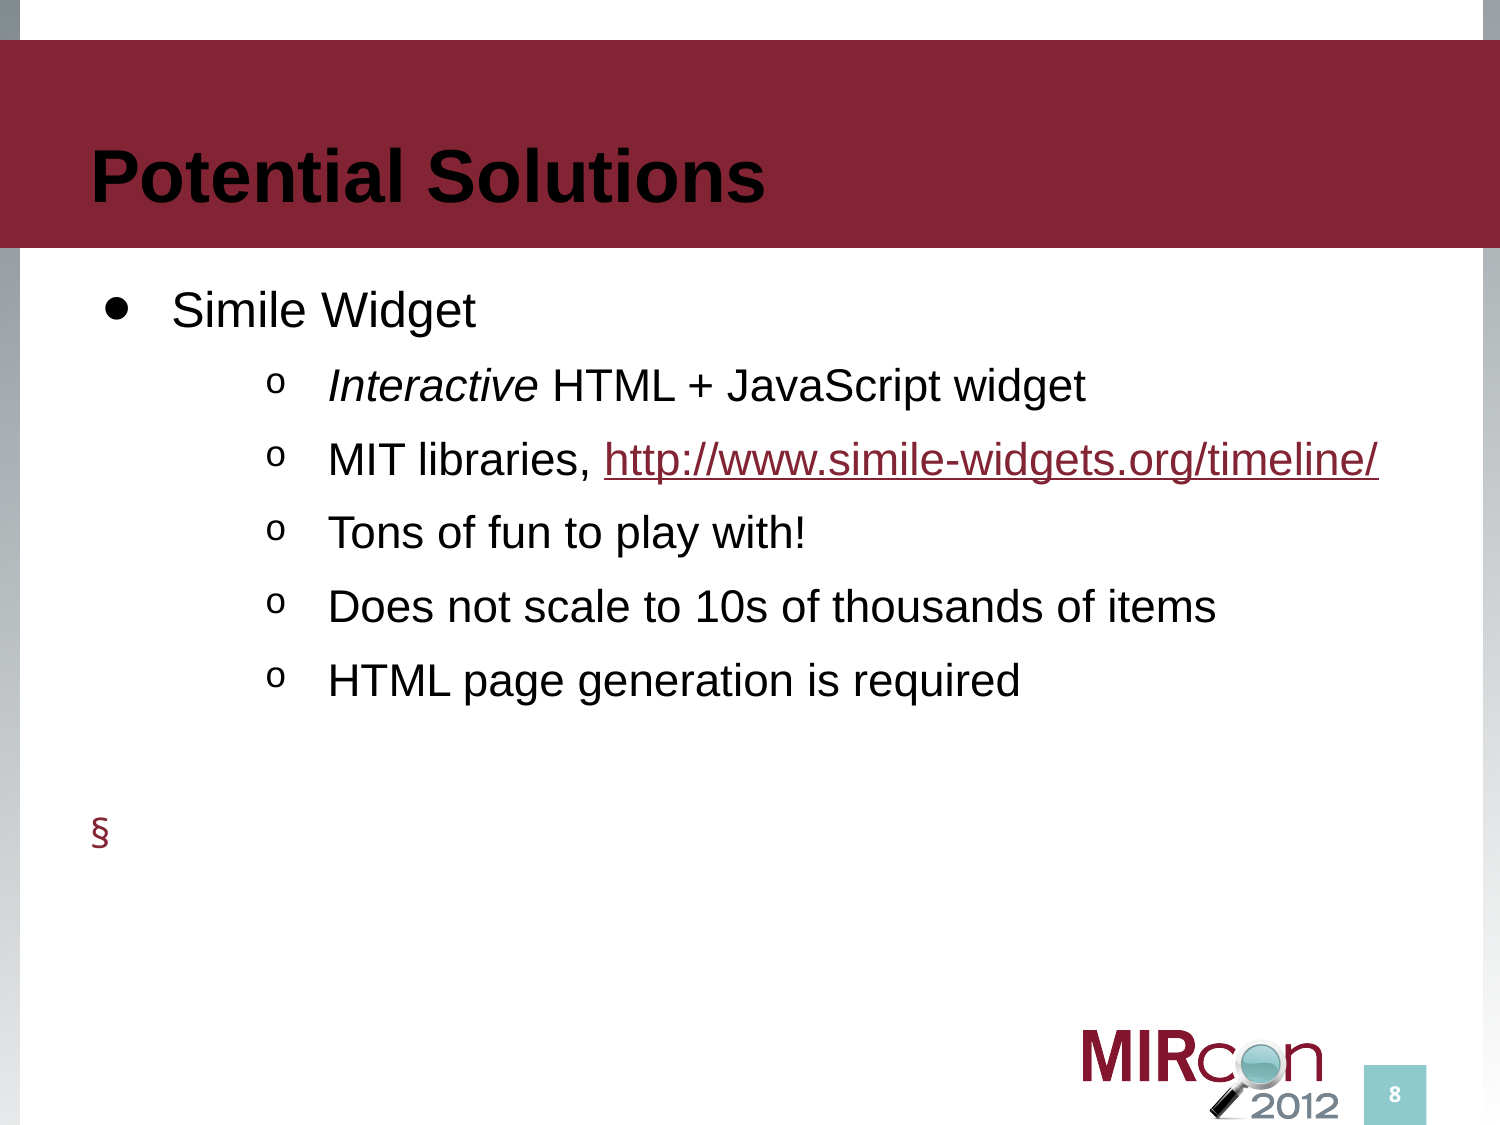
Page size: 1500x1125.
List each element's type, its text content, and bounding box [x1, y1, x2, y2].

title Potential Solutions [75, 45, 1426, 233]
list Simile Widget Interactive HTML + JavaScript widget MIT libraries, http://www.simile-widgets.org/timeline/ Tons of fun to play with! Does not scale to 10s of thousands of items HTML page generation is required [75, 262, 1426, 1078]
